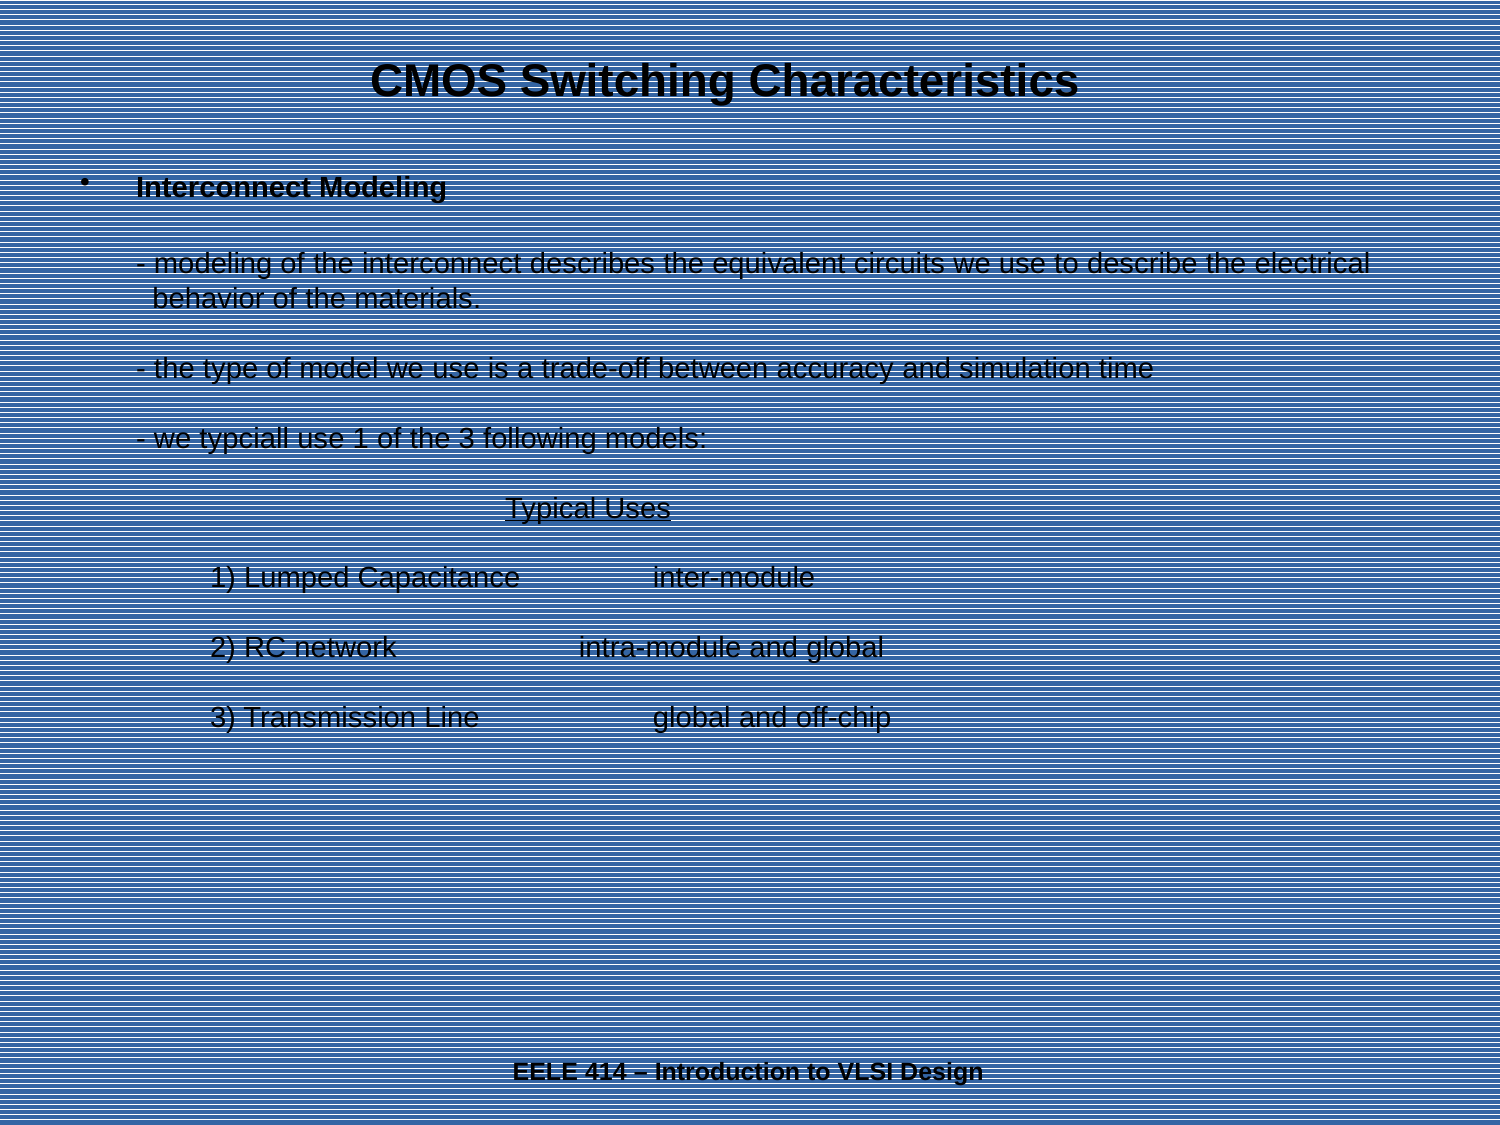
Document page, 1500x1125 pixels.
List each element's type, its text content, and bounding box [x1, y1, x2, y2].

title CMOS Switching Characteristics [87, 37, 1363, 120]
list Interconnect Modeling - modeling of the interconnect describes the equivalent circuits we use to describe the electrical behavior of the materials. - the type of model we use is a trade-off between accuracy and simulation time - we typciall use 1 of the 3 following models: Typical Uses 1) Lumped Capacitance inter-module 2) RC network intra-module and global 3) Transmission Line global and off-chip [64, 160, 1471, 988]
